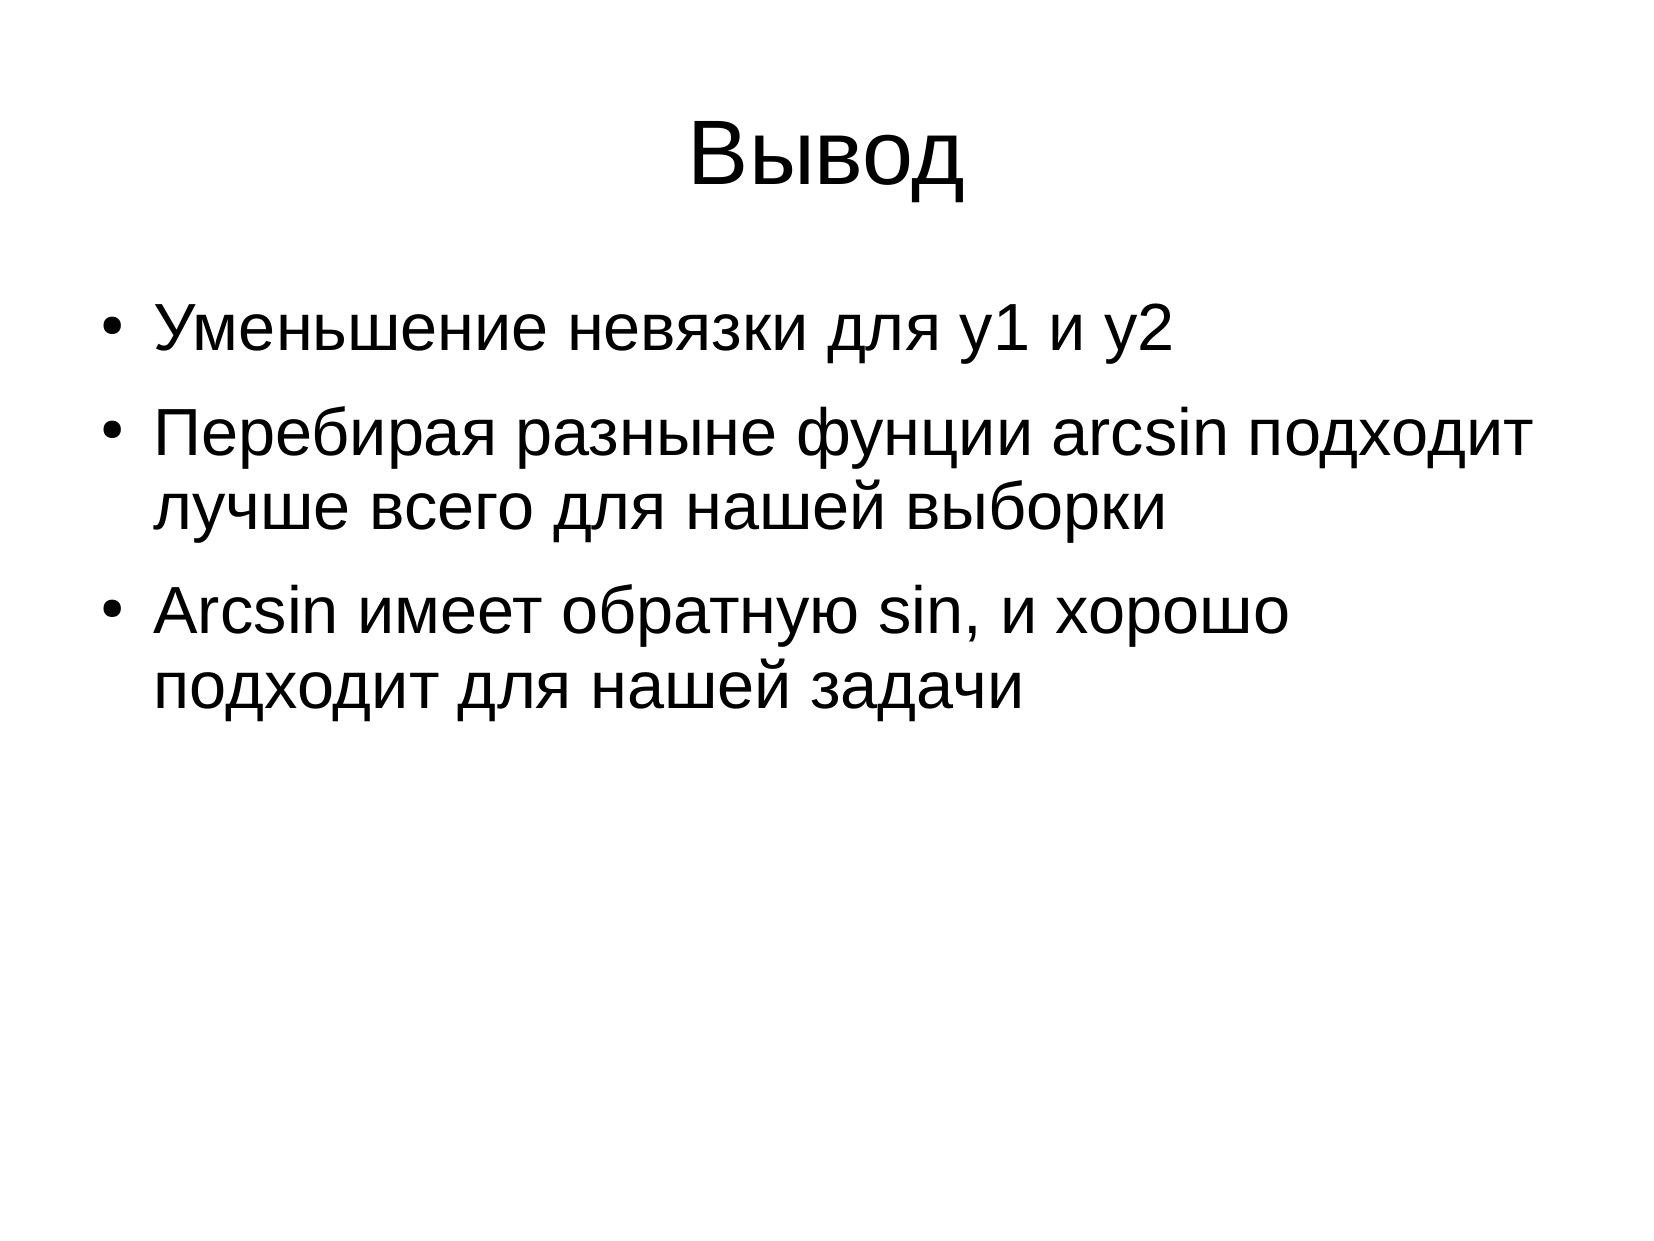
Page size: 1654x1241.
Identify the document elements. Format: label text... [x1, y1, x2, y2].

title Вывод [82, 49, 1571, 257]
list Уменьшение невязки для y1 и y2 Перебирая разныне фунции arcsin подходит лучше всего для нашей выборки Arcsin имеет обратную sin, и хорошо подходит для нашей задачи [82, 290, 1571, 1010]
